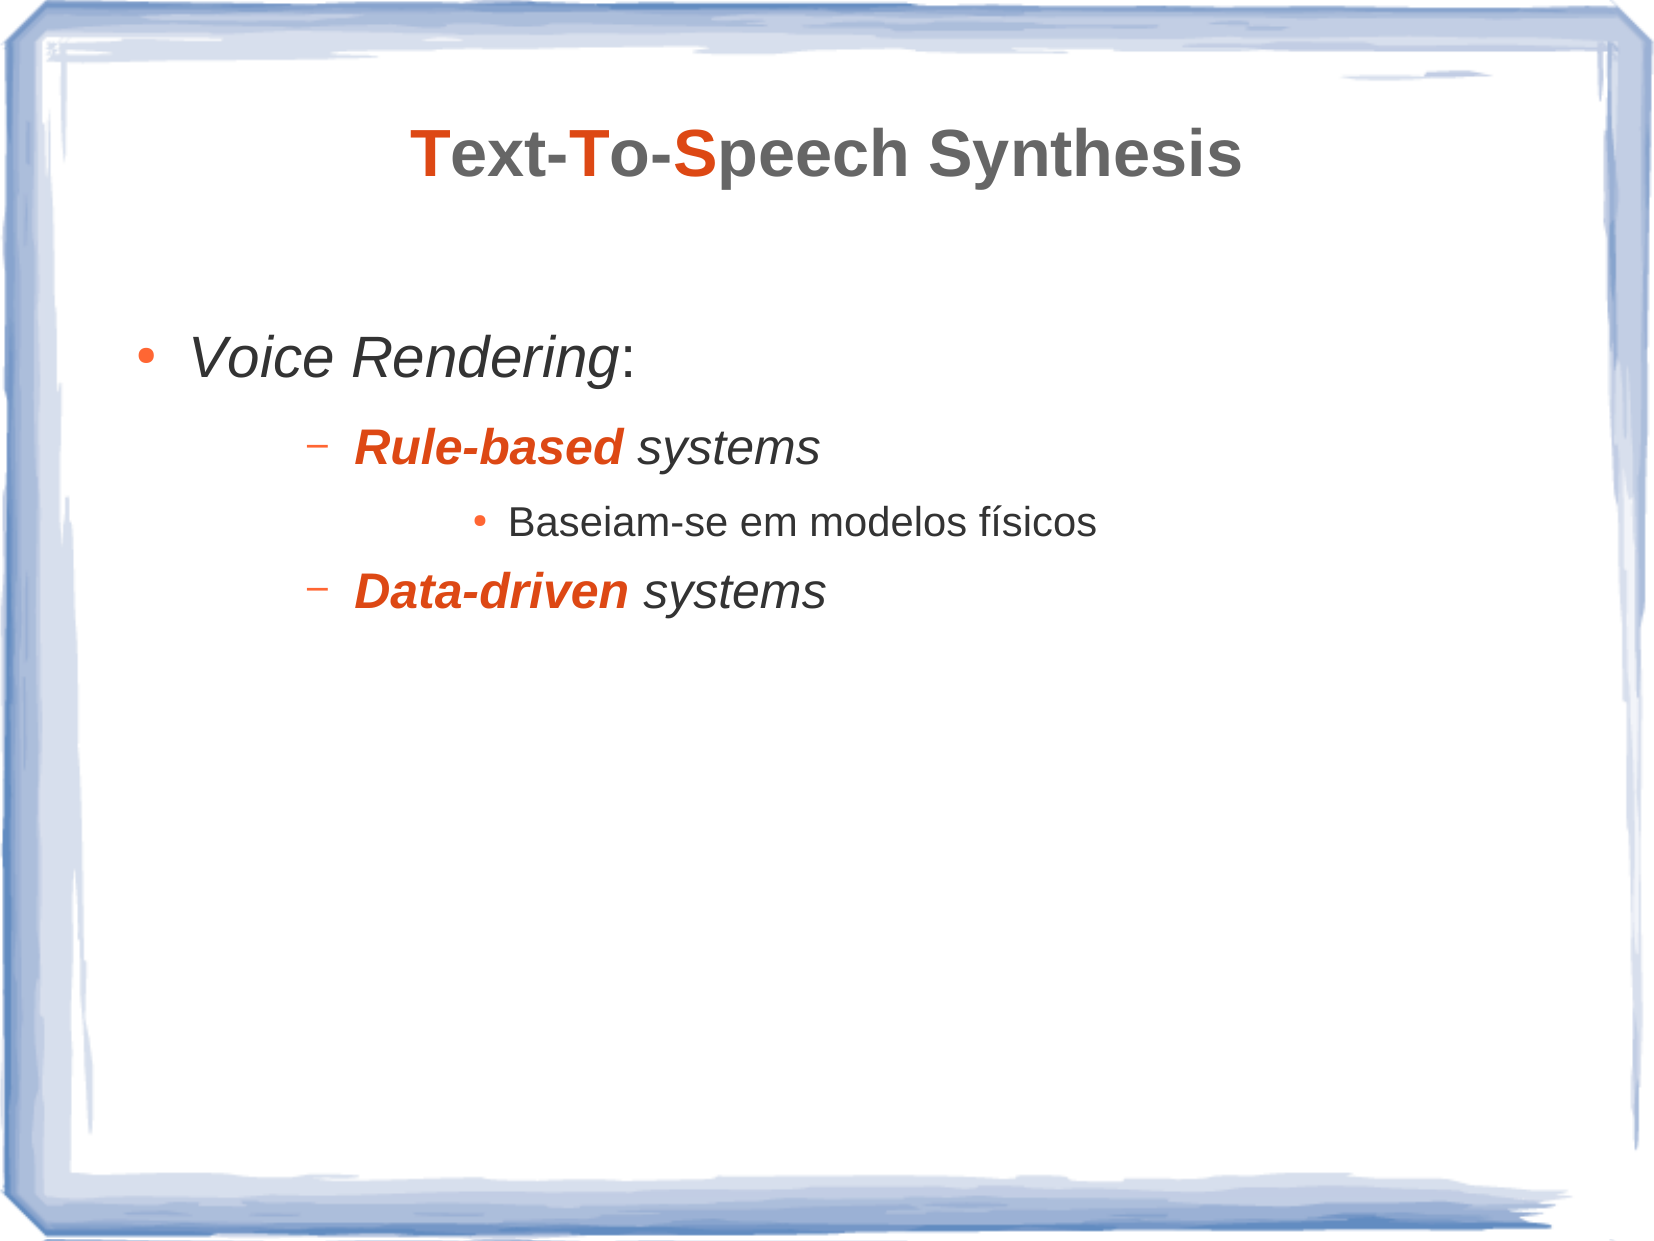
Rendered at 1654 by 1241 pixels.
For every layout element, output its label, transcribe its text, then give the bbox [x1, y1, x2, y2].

title Text-To-Speech Synthesis [82, 49, 1571, 257]
picture [0, 0, 1654, 1241]
list Voice Rendering: Rule-based systems Baseiam-se em modelos físicos Data-driven systems [118, 324, 1571, 1045]
